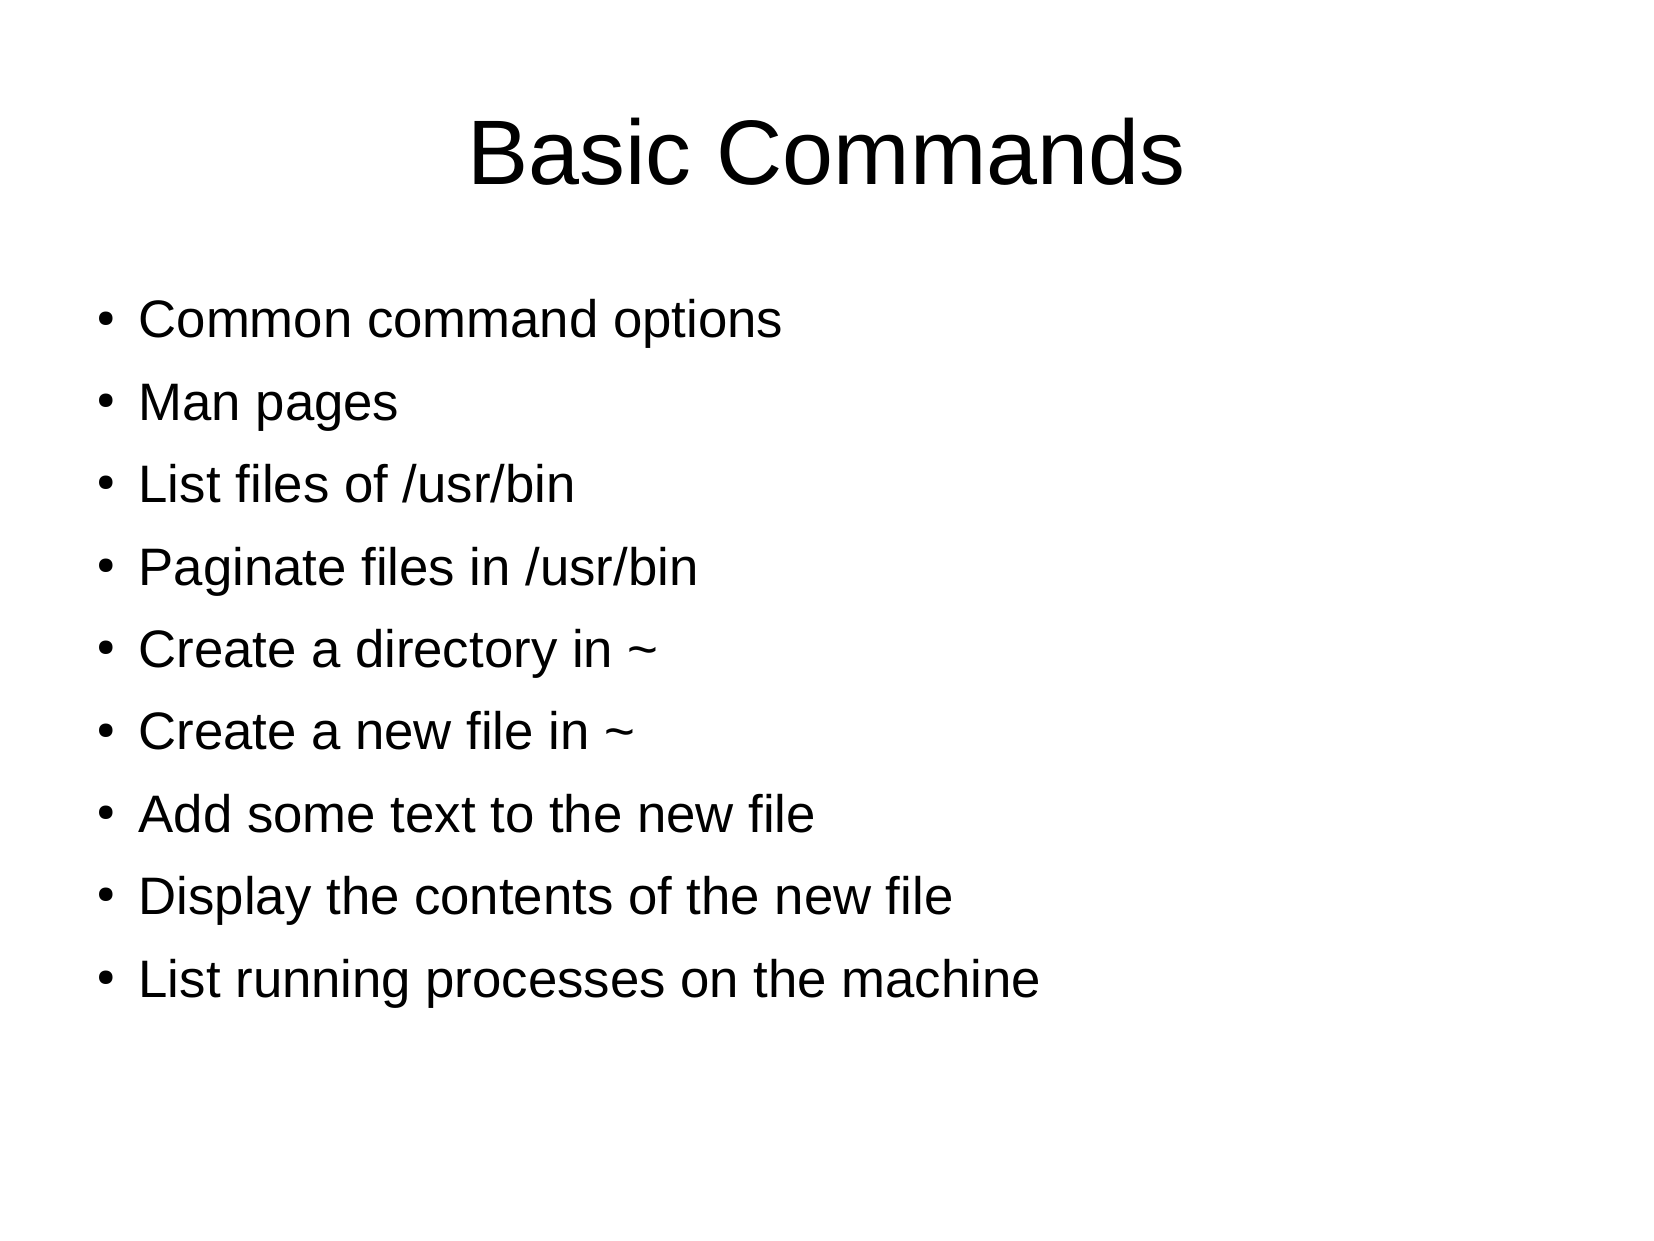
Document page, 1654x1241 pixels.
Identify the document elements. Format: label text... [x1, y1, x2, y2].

list Common command options Man pages List files of /usr/bin Paginate files in /usr/bin Create a directory in ~ Create a new file in ~ Add some text to the new file Display the contents of the new file List running processes on the machine [82, 290, 1571, 1010]
title Basic Commands [82, 49, 1571, 257]
